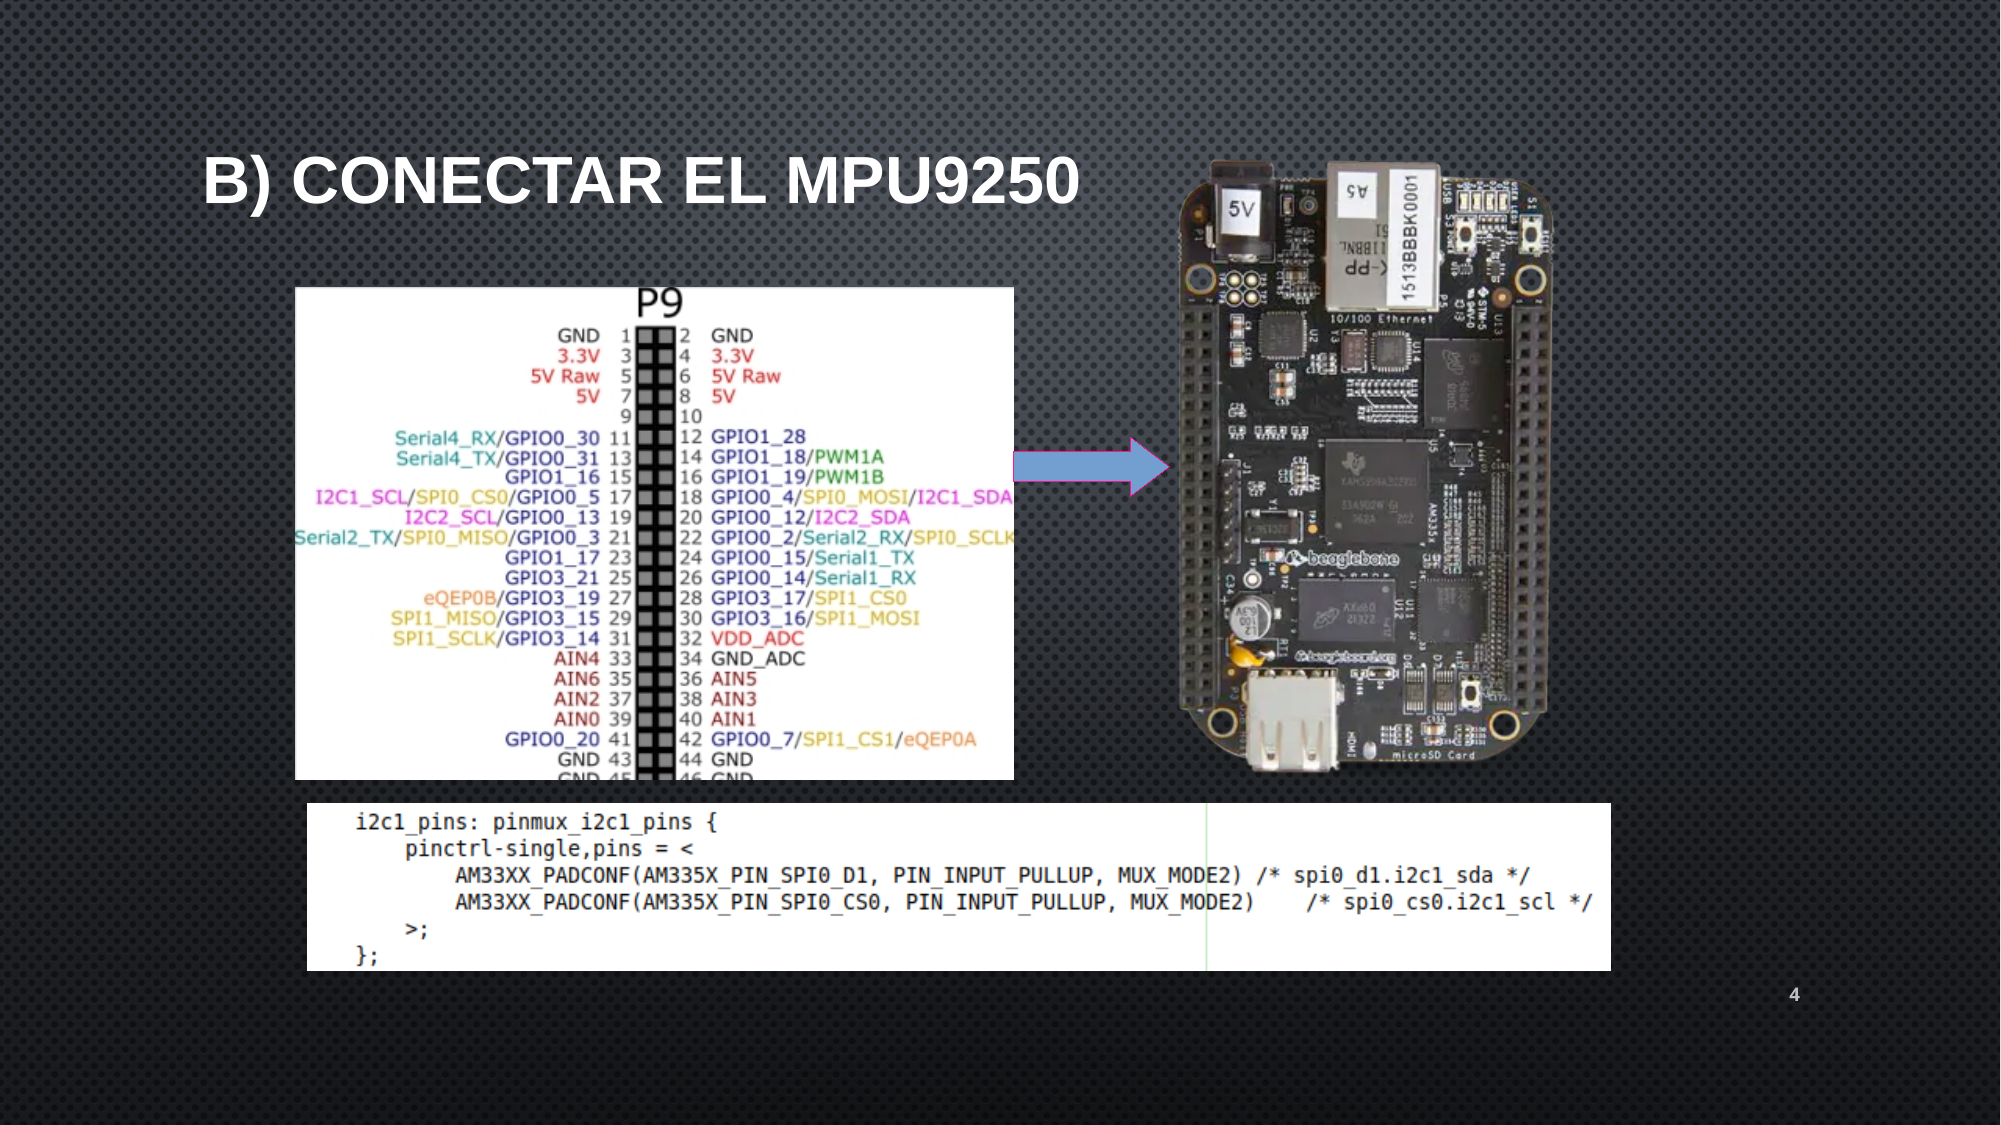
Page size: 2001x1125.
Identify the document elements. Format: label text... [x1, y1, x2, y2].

title B) Conectar el MPU9250 [187, 99, 1813, 255]
picture [0, 0, 2001, 1125]
text_box [1013, 437, 1170, 497]
